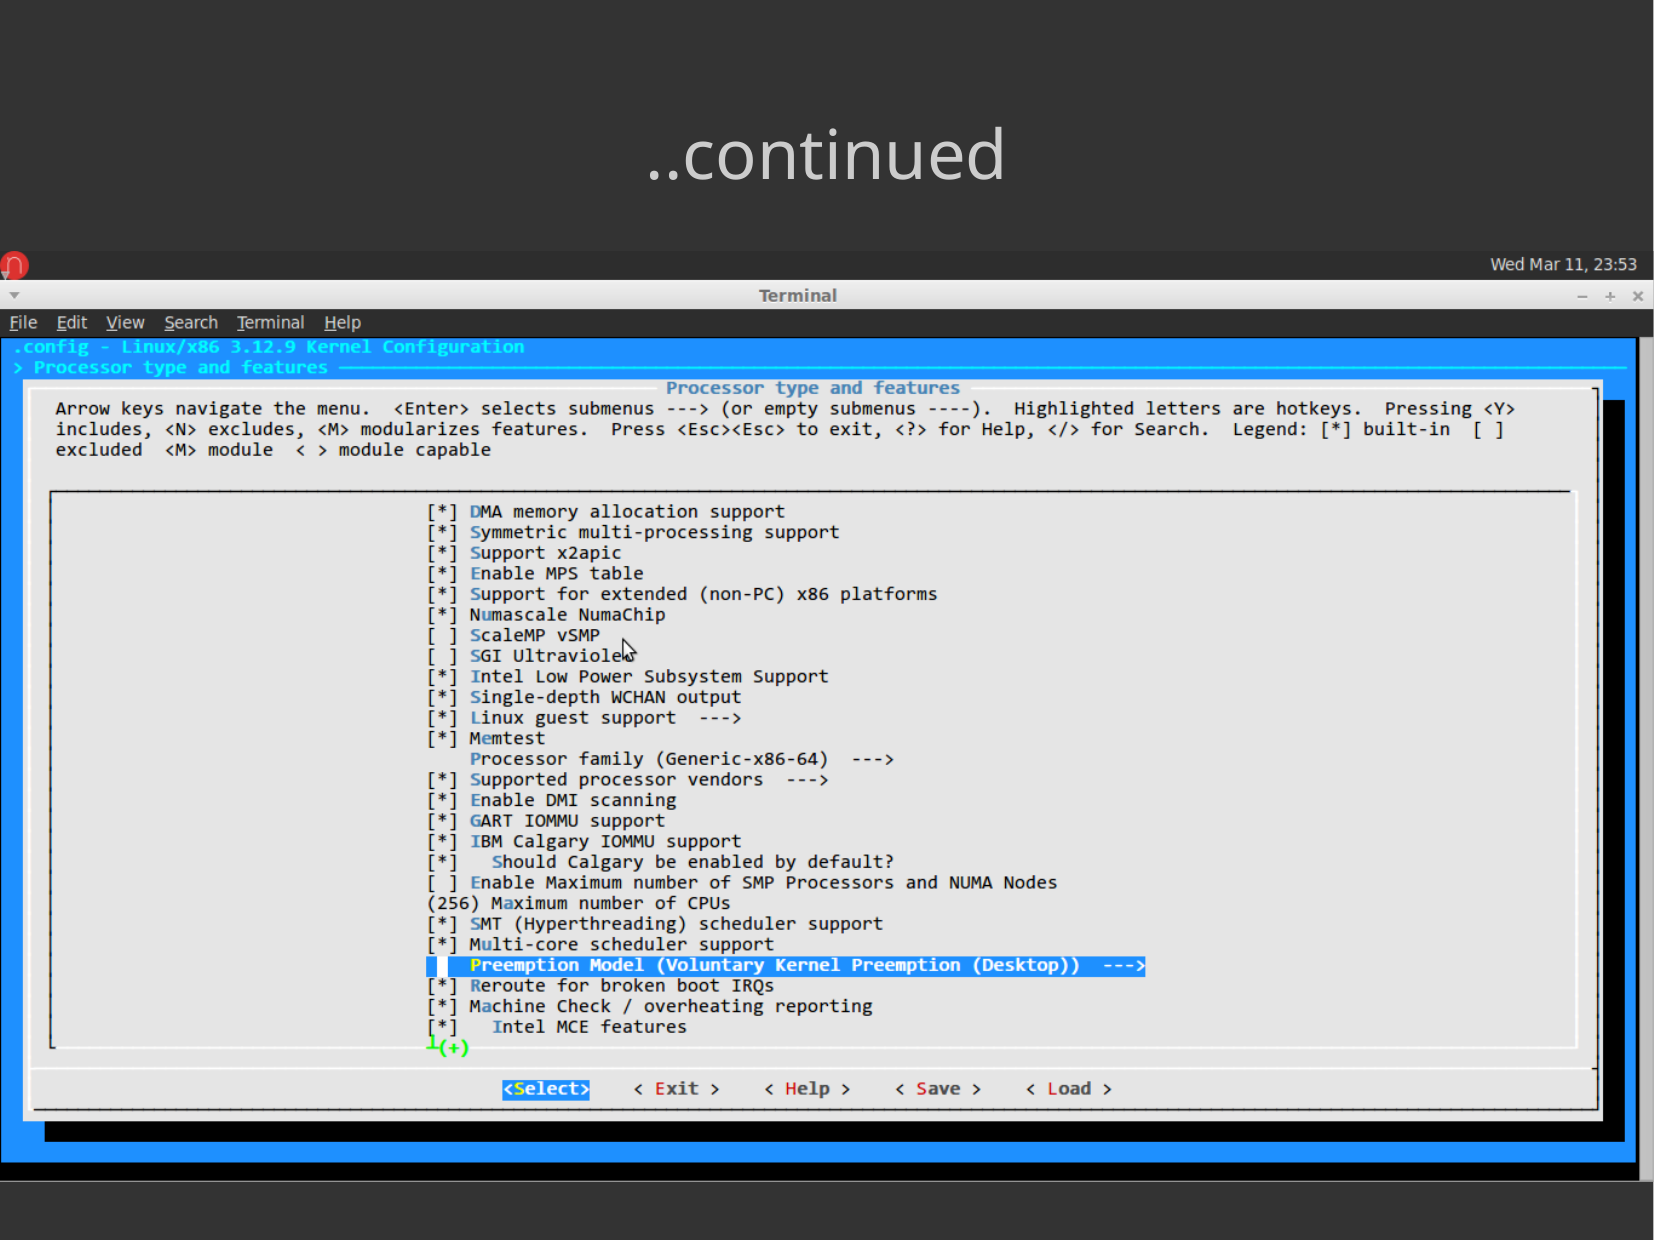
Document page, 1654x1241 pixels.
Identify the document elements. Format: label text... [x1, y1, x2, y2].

picture [0, 251, 1654, 1182]
title ..continued [82, 49, 1571, 251]
